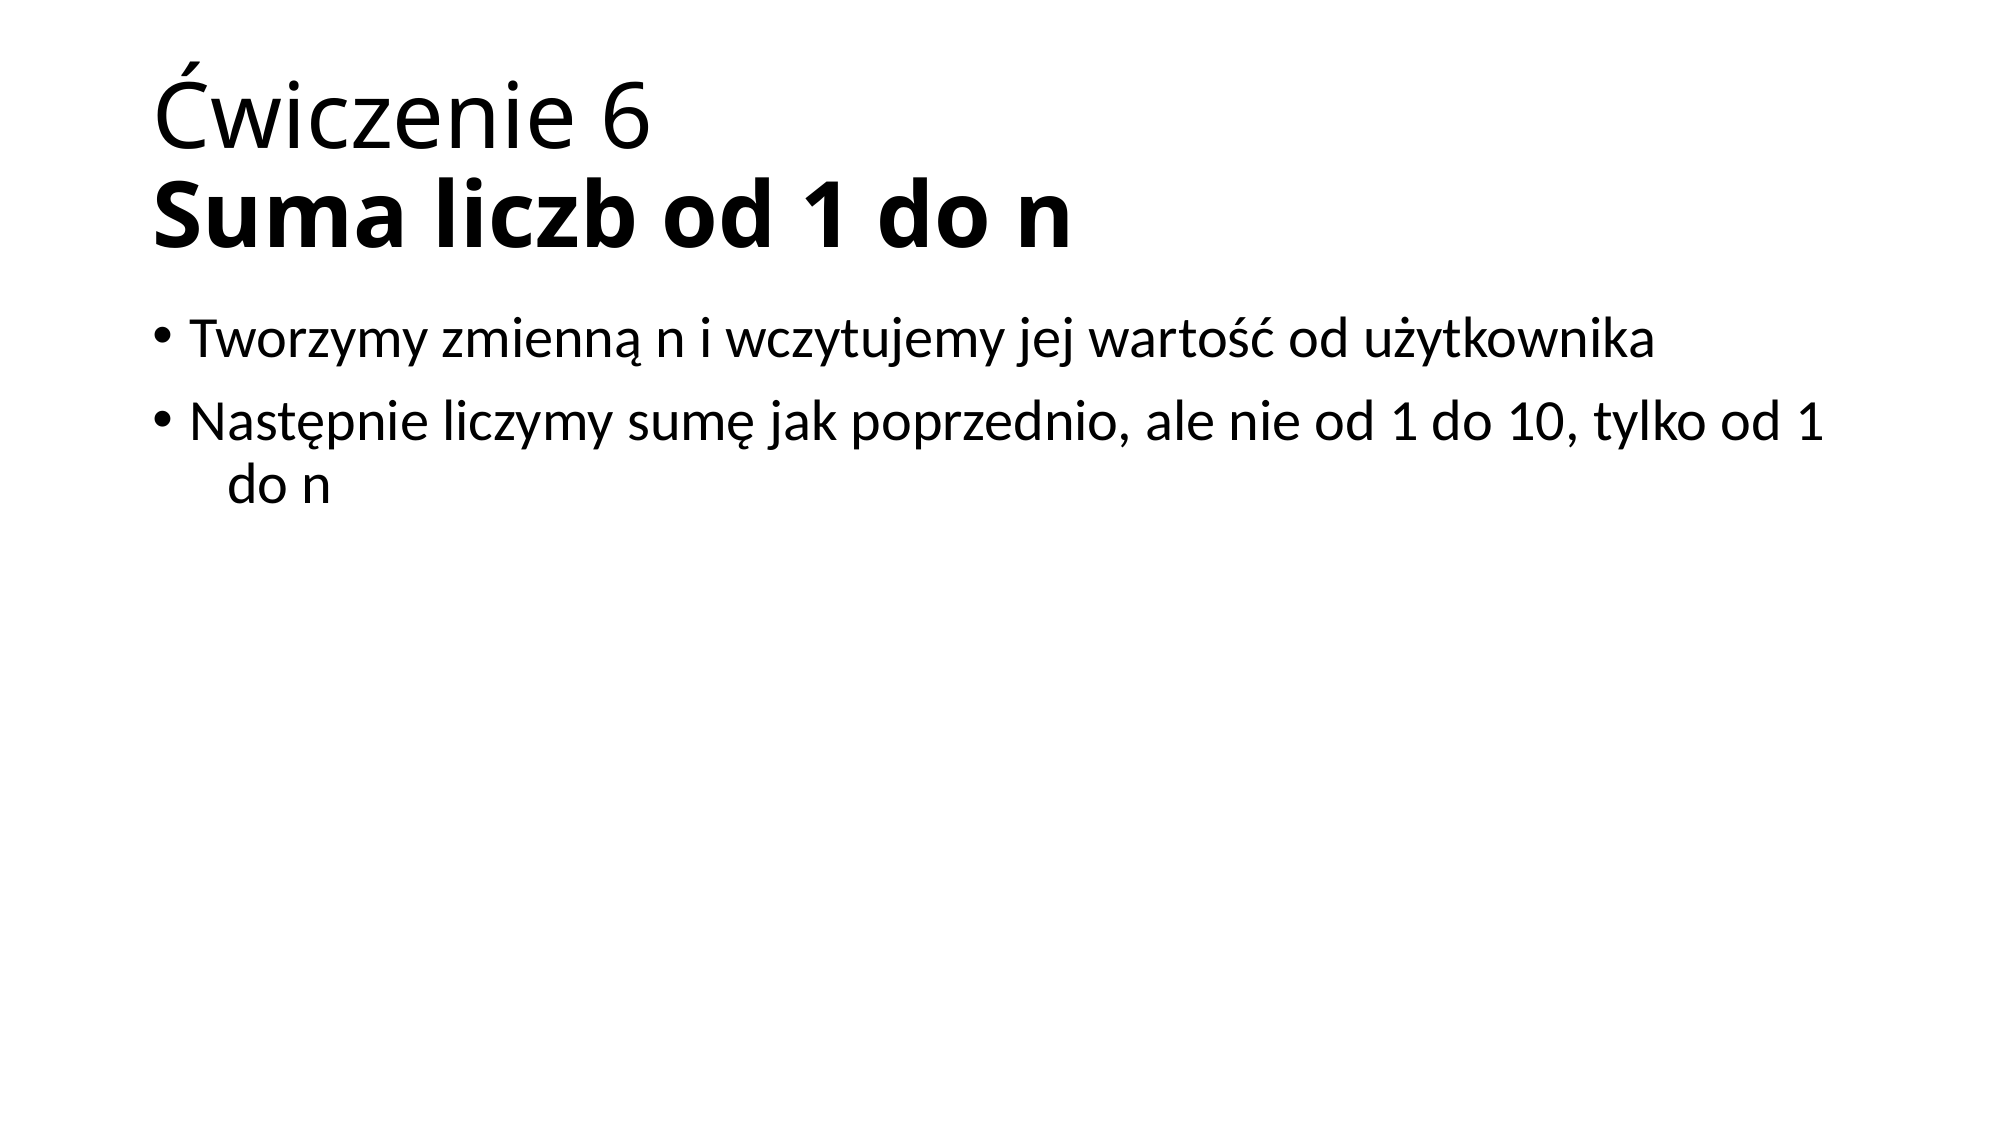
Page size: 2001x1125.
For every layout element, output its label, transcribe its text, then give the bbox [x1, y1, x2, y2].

list Tworzymy zmienną n i wczytujemy jej wartość od użytkownika Następnie liczymy sumę jak poprzednio, ale nie od 1 do 10, tylko od 1 do n [137, 299, 1863, 1014]
title Ćwiczenie 6 Suma liczb od 1 do n [137, 59, 1863, 278]
